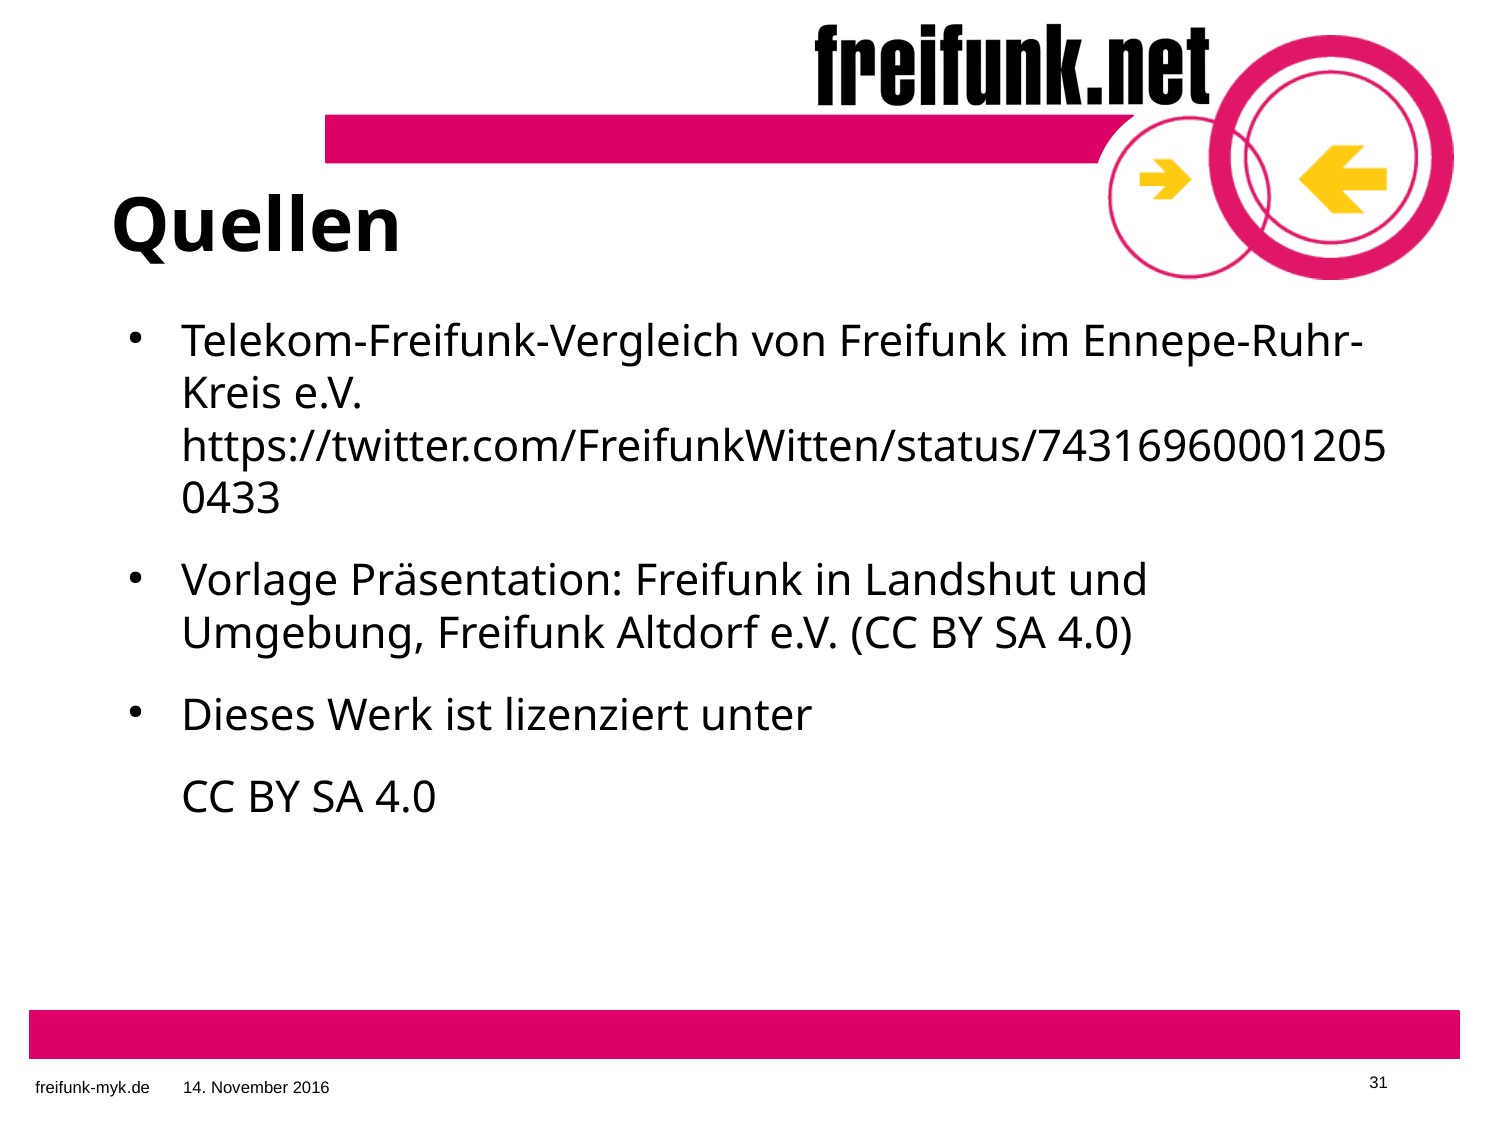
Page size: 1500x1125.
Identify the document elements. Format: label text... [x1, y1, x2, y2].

picture [816, 24, 1454, 280]
title Quellen [110, 160, 1093, 282]
list Telekom-Freifunk-Vergleich von Freifunk im Ennepe-Ruhr-Kreis e.V. https://twitter.com/FreifunkWitten/status/743169600012050433 Vorlage Präsentation: Freifunk in Landshut und Umgebung, Freifunk Altdorf e.V. (CC BY SA 4.0) Dieses Werk ist lizenziert unter CC BY SA 4.0 [110, 312, 1392, 1000]
